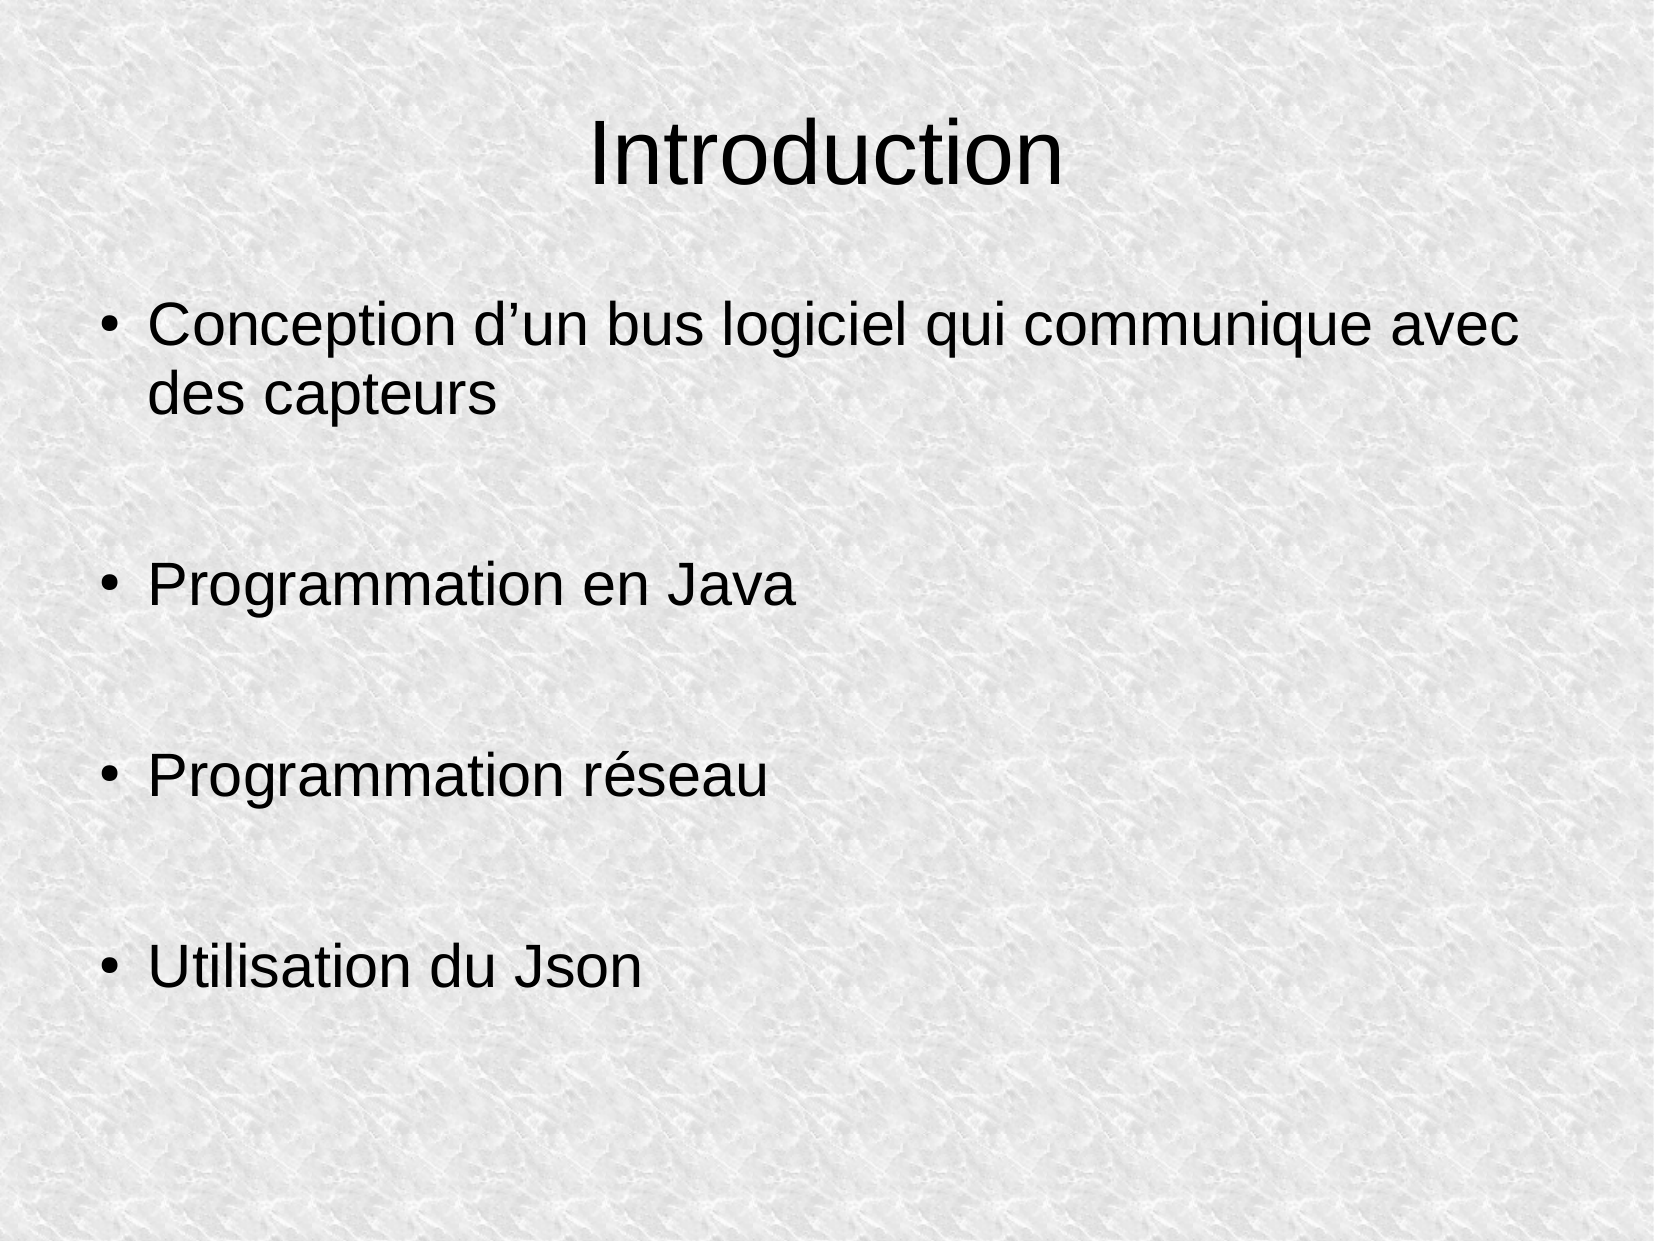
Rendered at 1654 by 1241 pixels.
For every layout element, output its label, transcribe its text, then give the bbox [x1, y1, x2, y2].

title Introduction [82, 49, 1571, 257]
list Conception d’un bus logiciel qui communique avec des capteurs Programmation en Java Programmation réseau Utilisation du Json [82, 290, 1571, 1010]
picture [0, 0, 1654, 1241]
